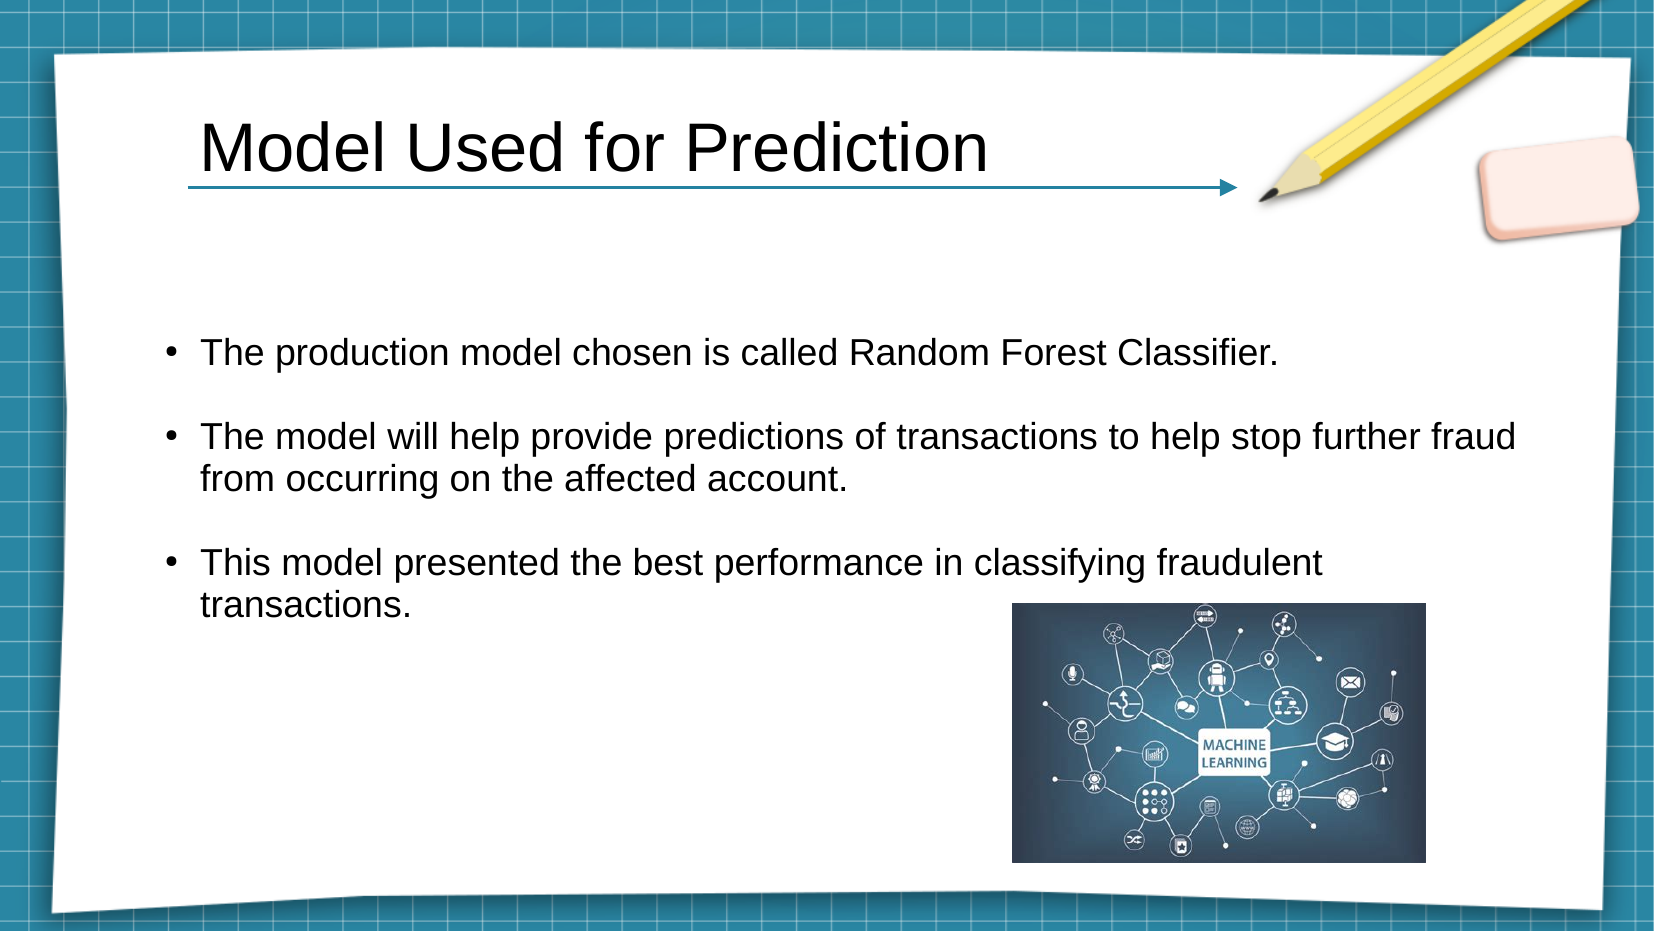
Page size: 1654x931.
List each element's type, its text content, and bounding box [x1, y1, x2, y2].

text_box The production model chosen is called Random Forest Classifier. The model will help provide predictions of transactions to help stop further fraud from occurring on the affected account. This model presented the best performance in classifying fraudulent transactions. [150, 282, 1538, 801]
title Model Used for Prediction [49, 69, 1538, 226]
picture [0, 0, 1654, 931]
